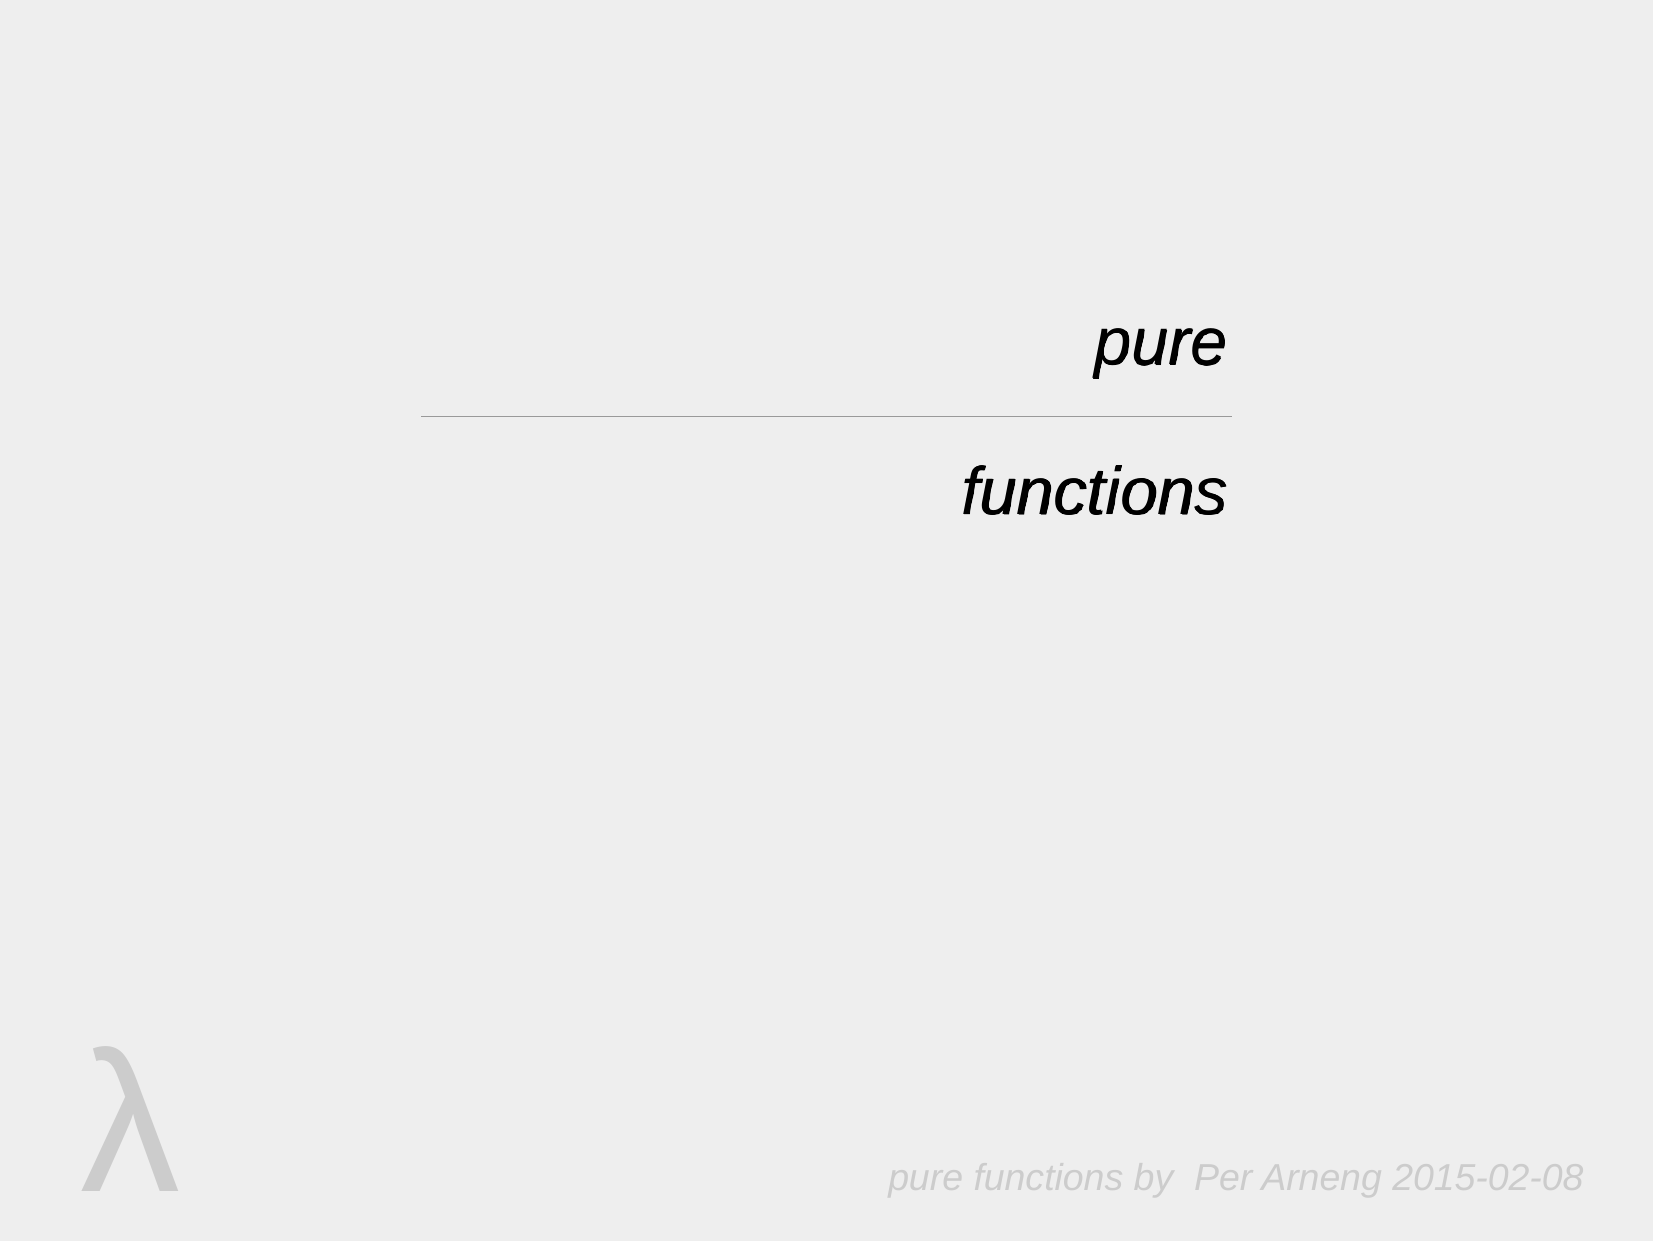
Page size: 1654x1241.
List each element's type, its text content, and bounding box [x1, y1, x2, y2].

subtitle pure functions [425, 417, 1228, 619]
subtitle pure functions [425, 214, 1228, 416]
